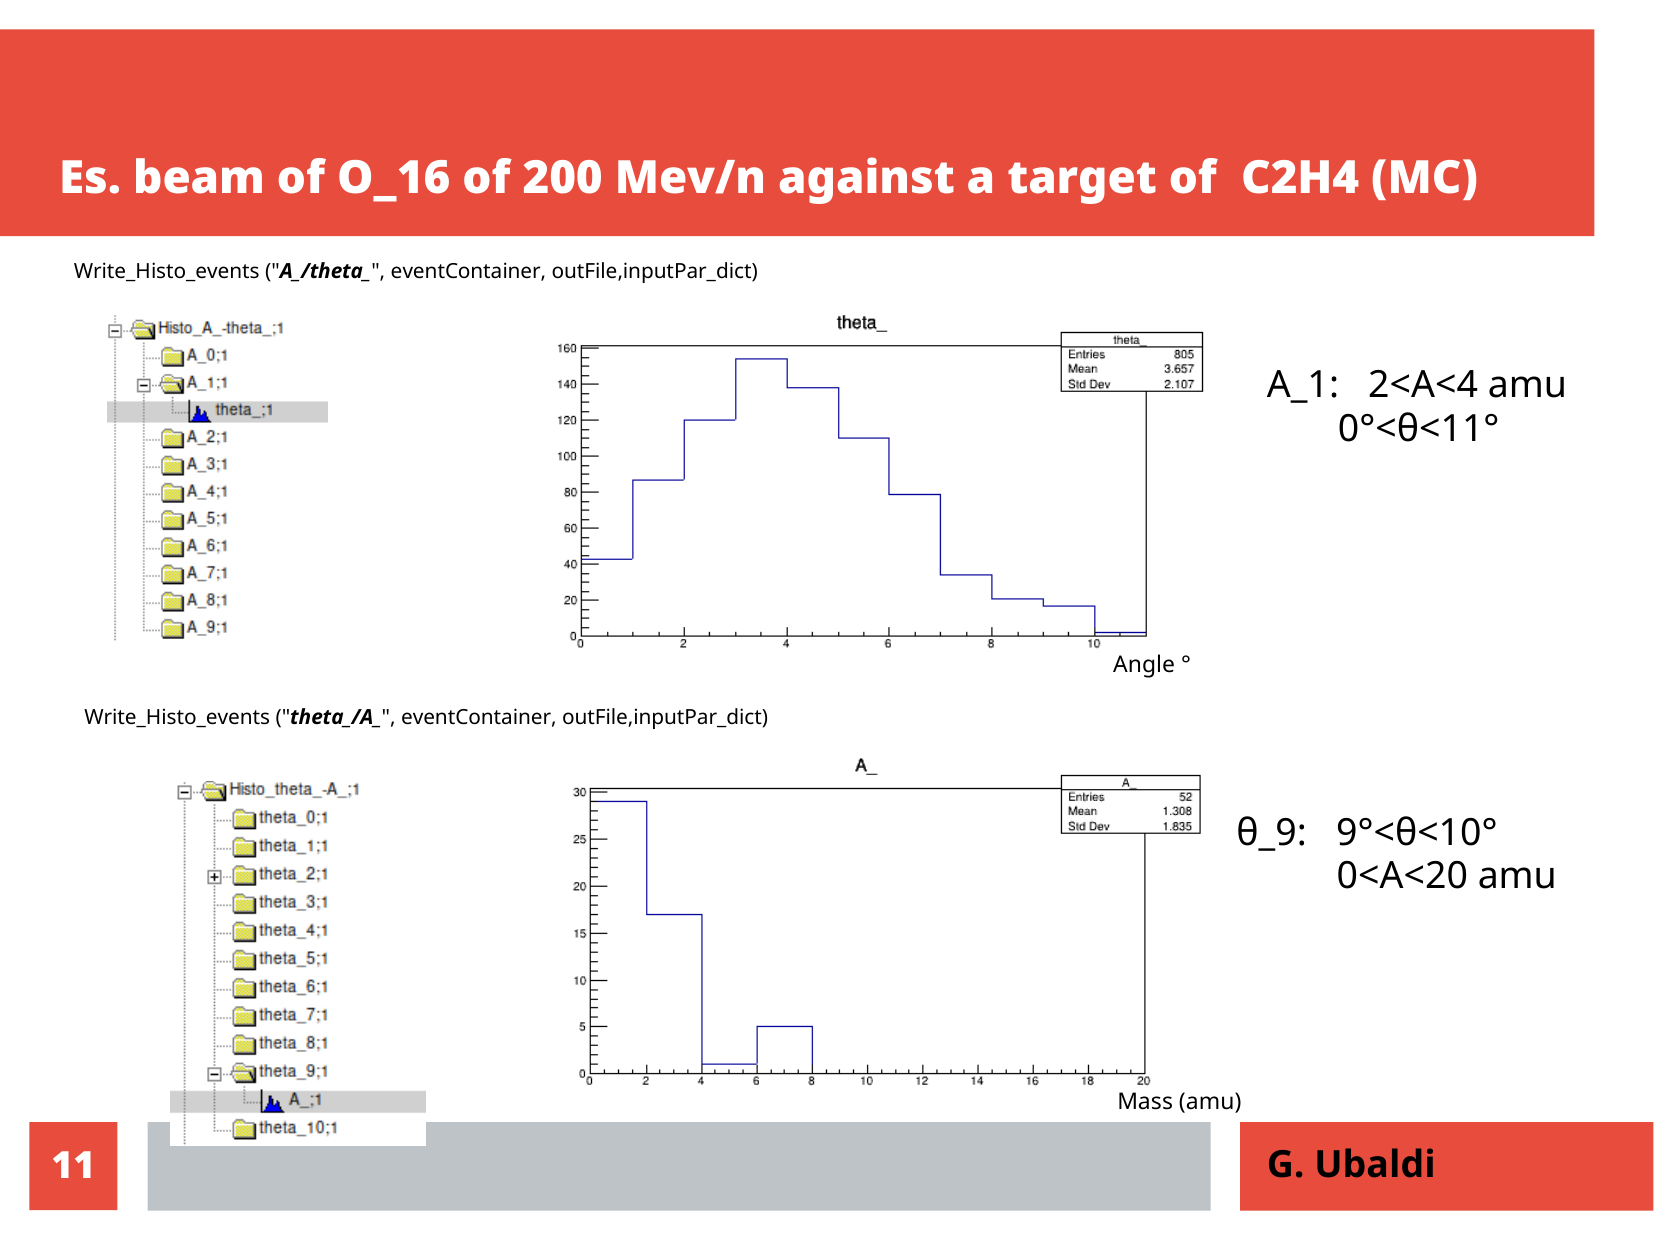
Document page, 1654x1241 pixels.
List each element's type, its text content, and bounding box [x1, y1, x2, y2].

picture [533, 314, 1208, 662]
text_box G. Ubaldi [1252, 1133, 1475, 1193]
text_box A_1: 2<A<4 amu 0°<θ<11° [1252, 354, 1631, 502]
text_box Write_Histo_events ("A_/theta_", eventContainer, outFile,inputPar_dict) [59, 251, 1101, 315]
picture [544, 755, 1209, 1099]
text_box Mass (amu) [1102, 1080, 1347, 1149]
text_box Es. beam of O_16 of 200 Mev/n against a target of C2H4 (MC) [59, 59, 1593, 205]
text_box θ_9: 9°<θ<10° 0<A<20 amu [1221, 801, 1649, 949]
text_box Angle ° [1098, 643, 1213, 685]
picture [107, 315, 328, 642]
picture [170, 781, 426, 1146]
text_box Write_Histo_events ("theta_/A_", eventContainer, outFile,inputPar_dict) [69, 696, 1111, 761]
